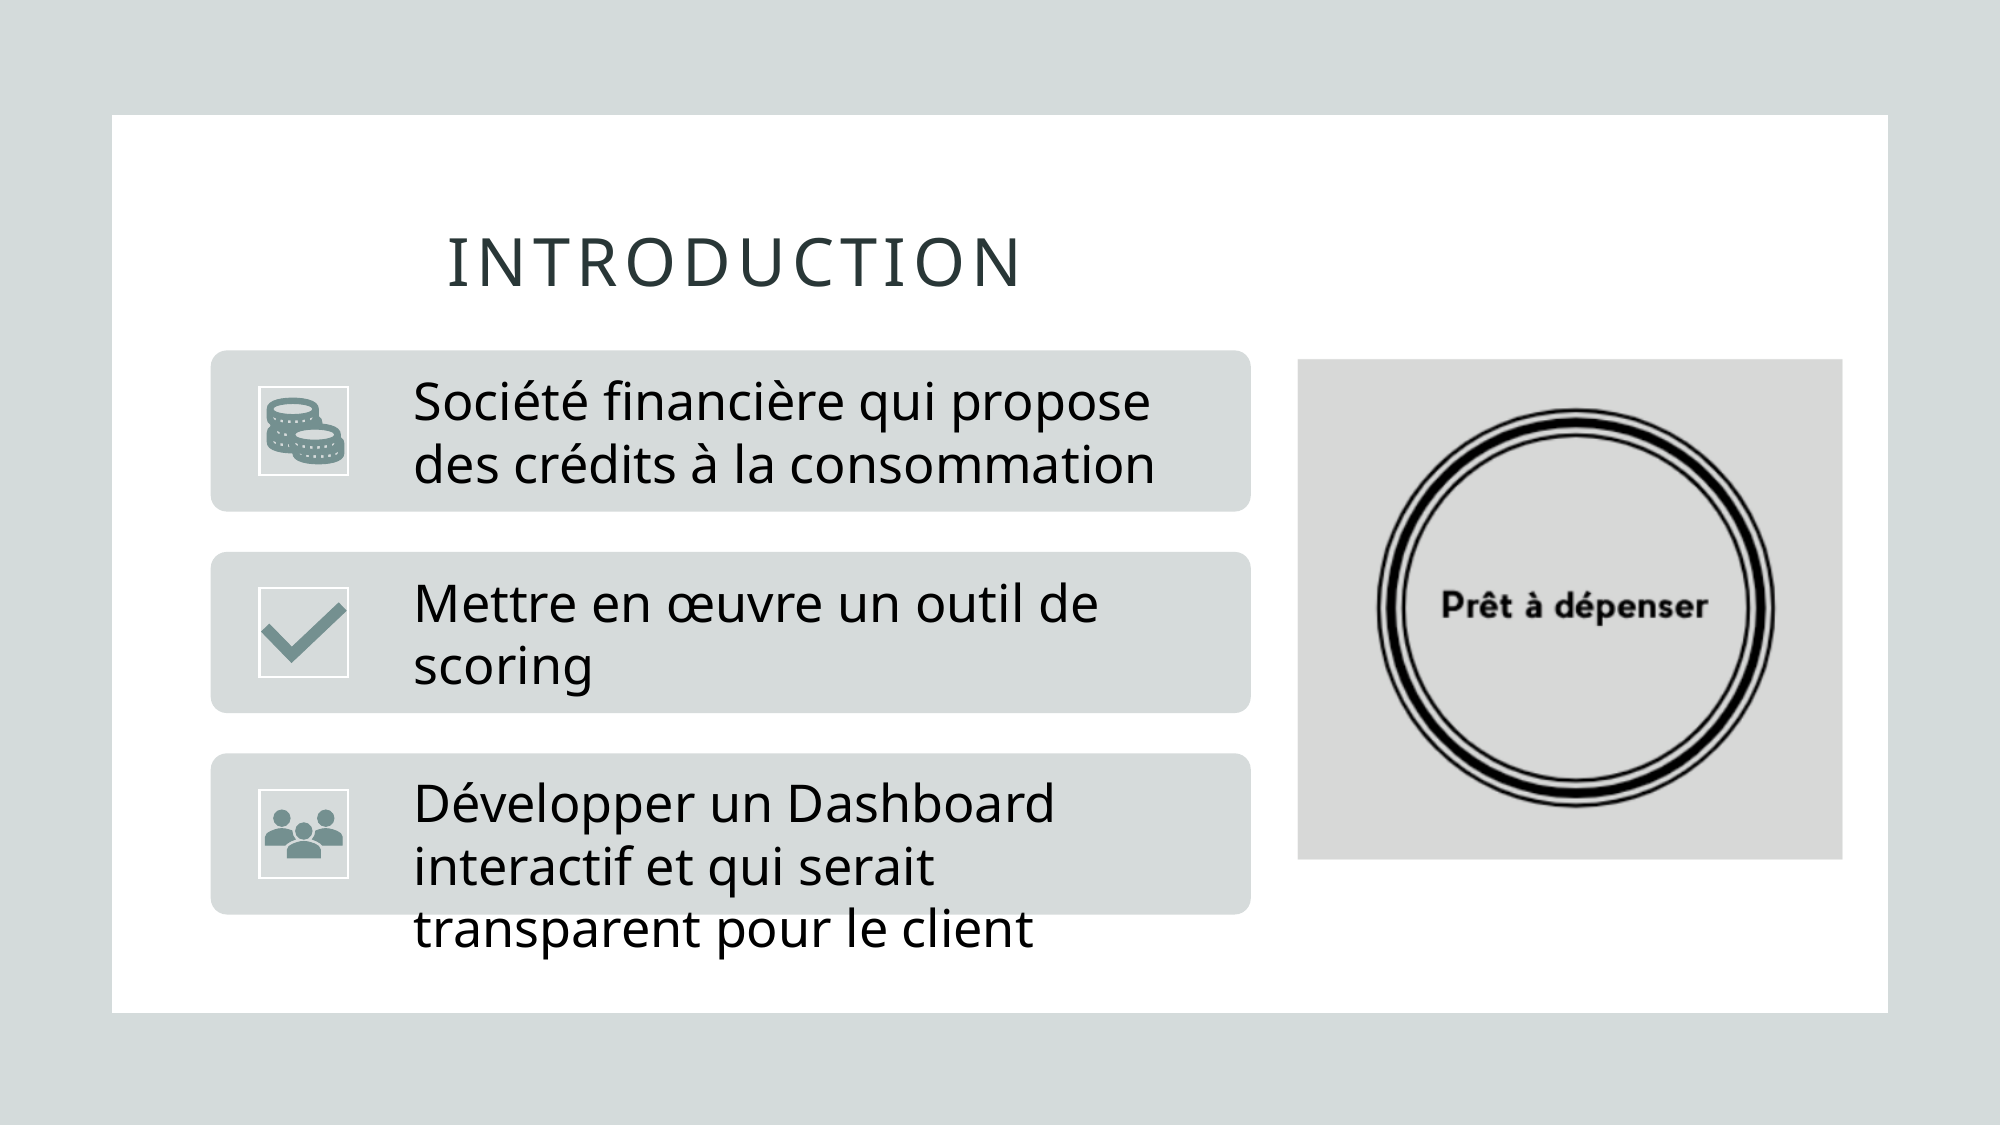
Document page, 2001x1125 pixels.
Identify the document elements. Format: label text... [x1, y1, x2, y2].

title Introduction [210, 174, 1260, 309]
text_box Développer un Dashboard interactif et qui serait transparent pour le client [396, 753, 1251, 915]
text_box [0, 0, 2000, 1125]
text_box Société financière qui propose des crédits à la consommation [396, 350, 1251, 512]
picture [1294, 350, 1844, 861]
text_box Mettre en œuvre un outil de scoring [396, 551, 1251, 714]
